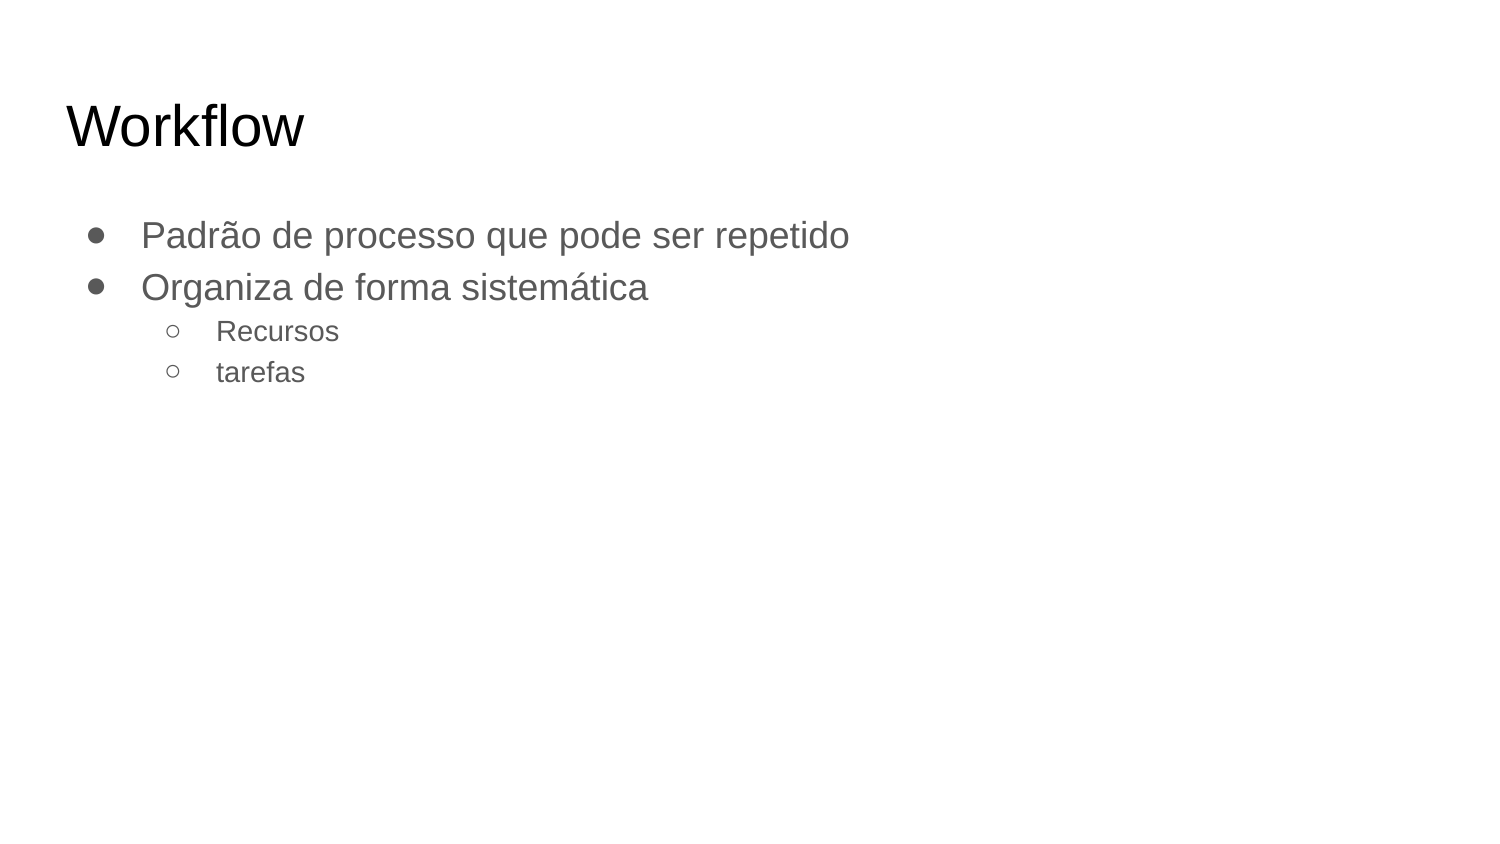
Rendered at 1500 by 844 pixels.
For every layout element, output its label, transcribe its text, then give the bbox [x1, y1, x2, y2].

title Workflow [51, 72, 1449, 167]
list Padrão de processo que pode ser repetido Organiza de forma sistemática Recursos tarefas [51, 189, 1449, 750]
